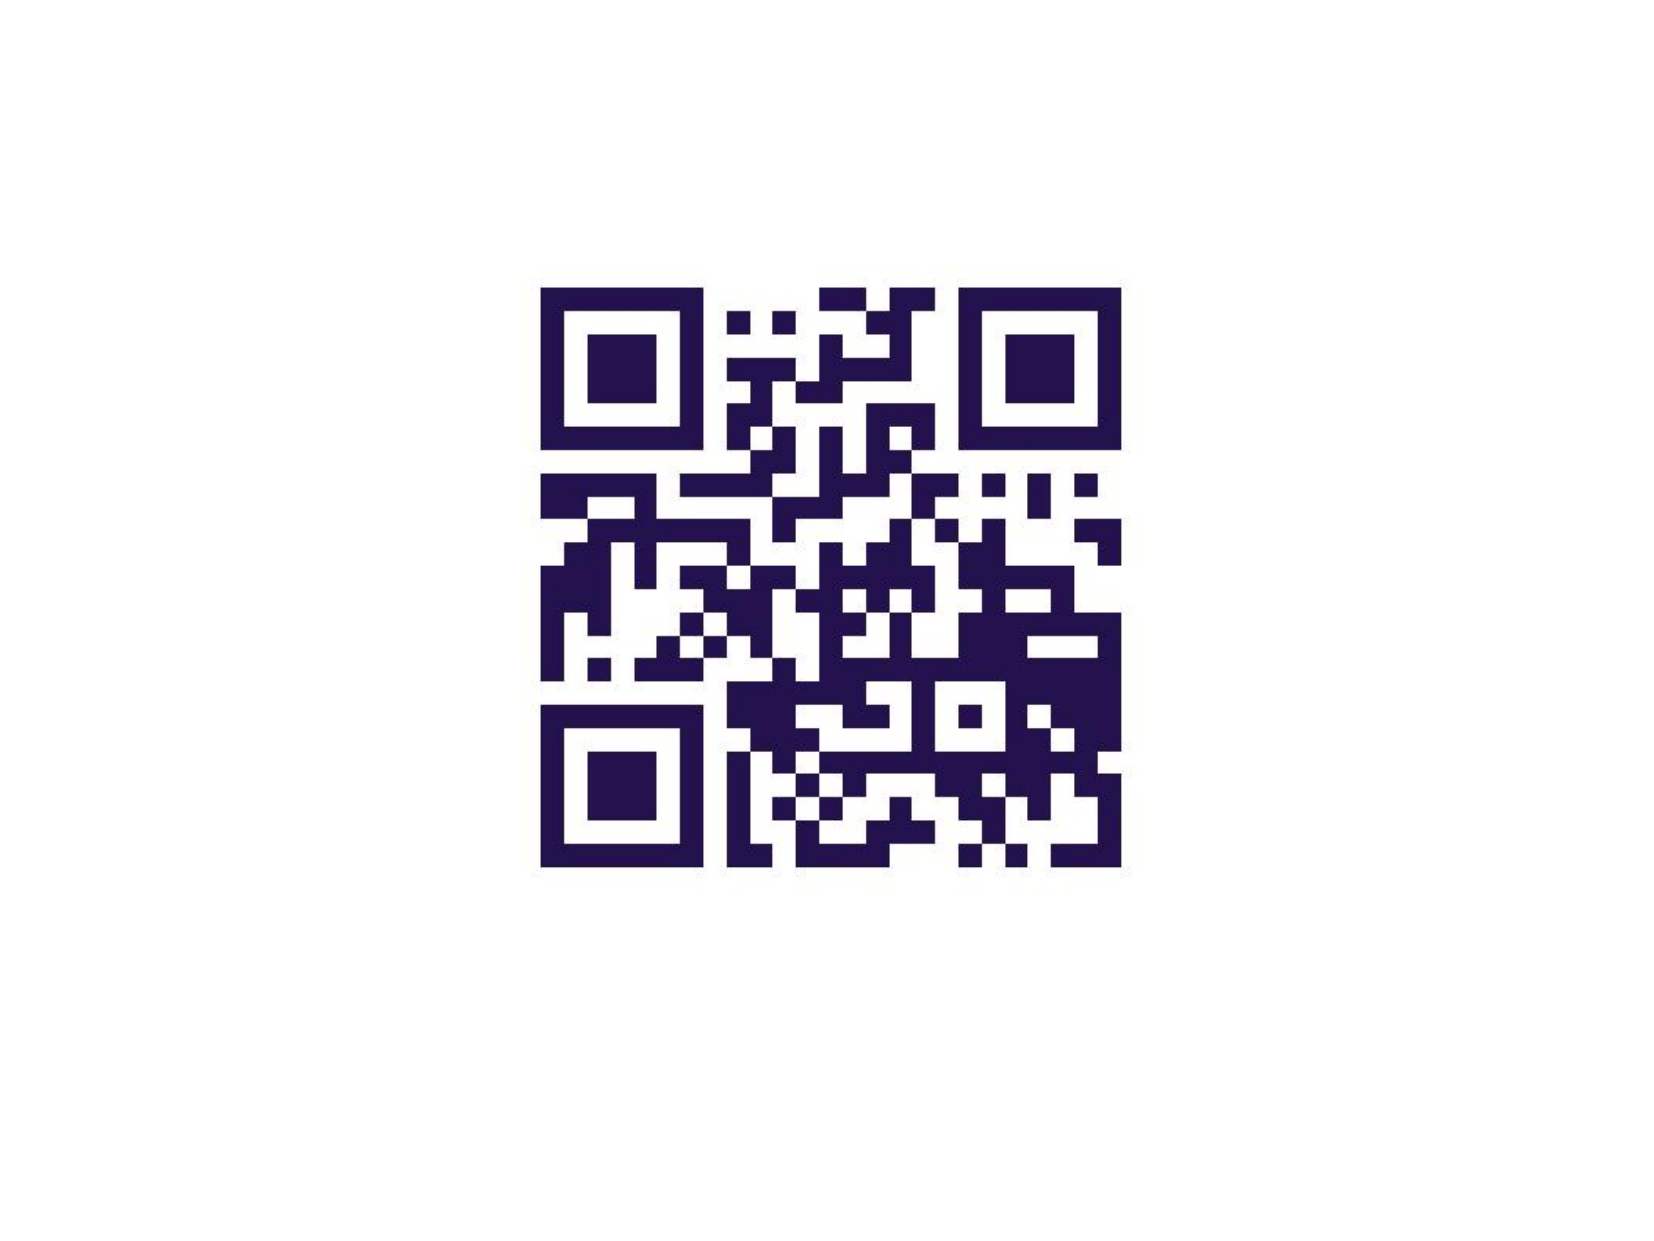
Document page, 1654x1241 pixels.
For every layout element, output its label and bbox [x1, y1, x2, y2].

picture [519, 266, 1145, 892]
